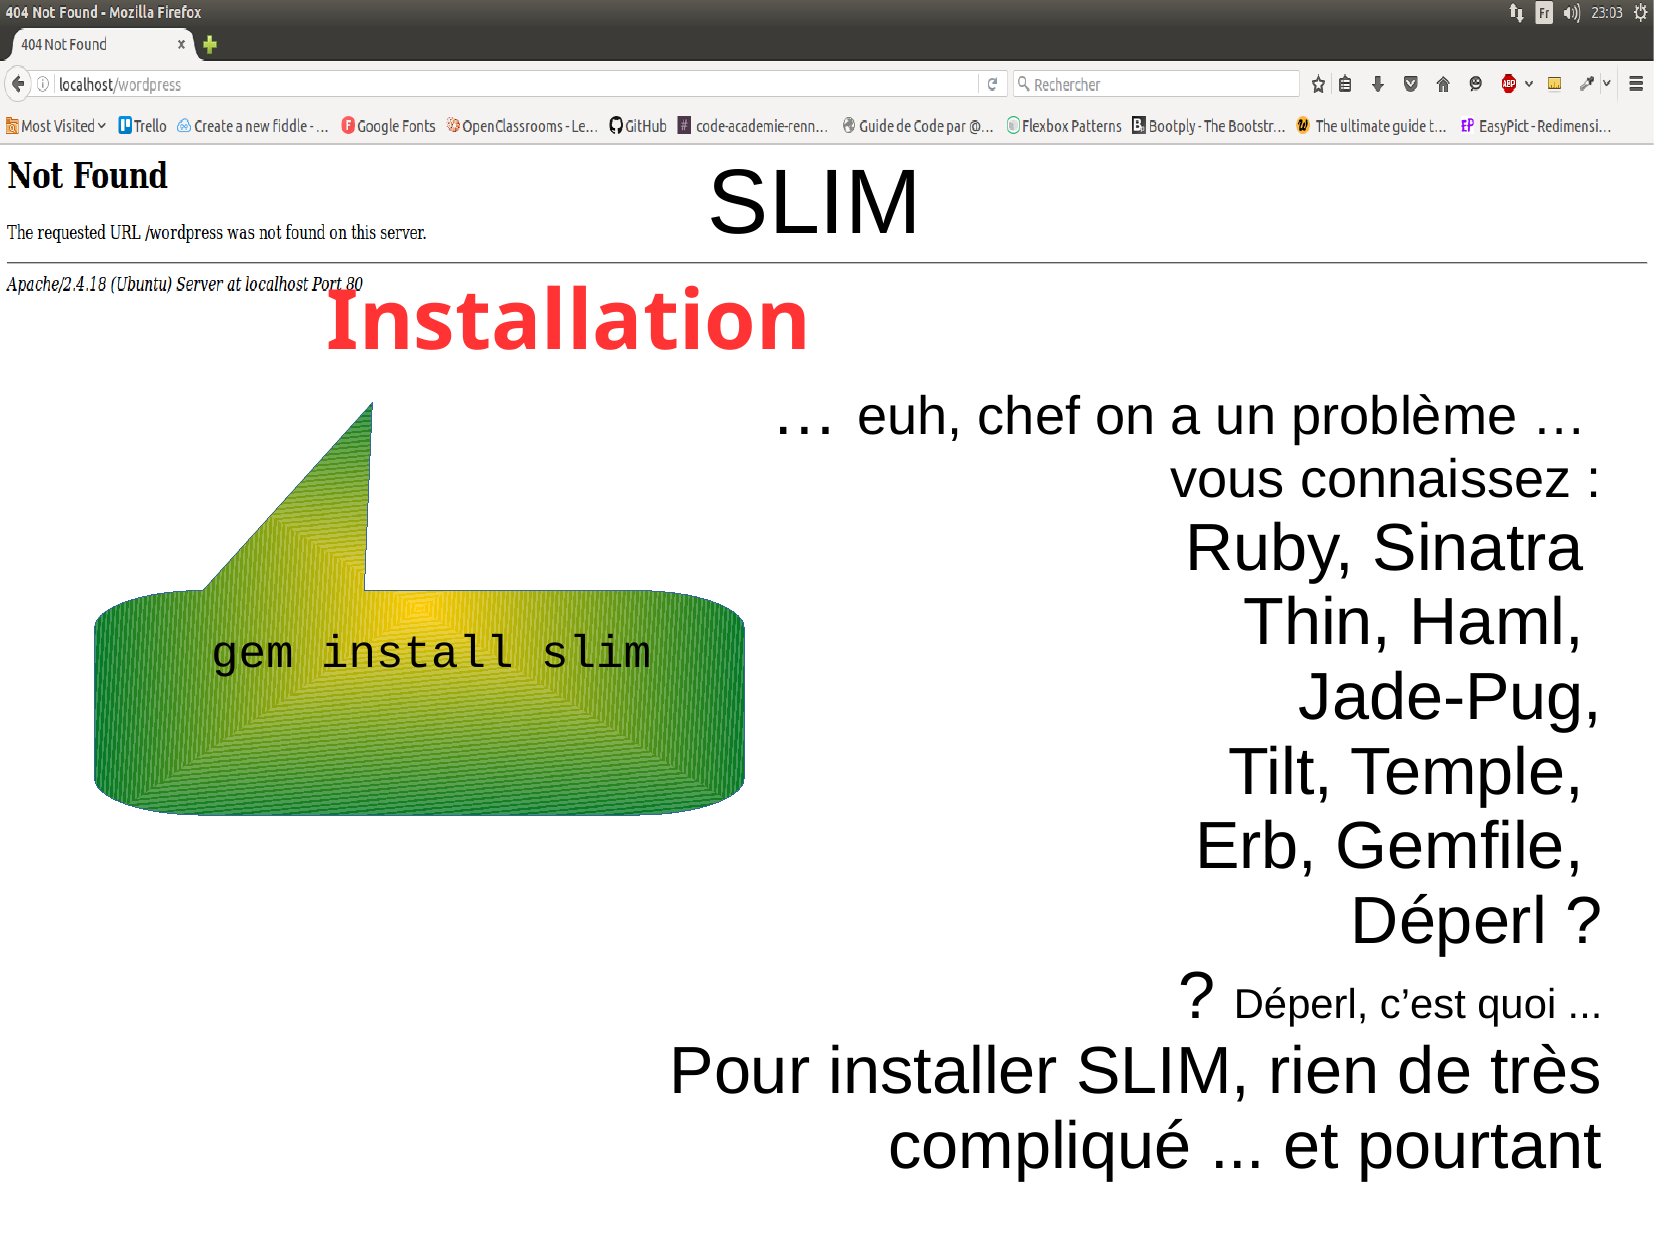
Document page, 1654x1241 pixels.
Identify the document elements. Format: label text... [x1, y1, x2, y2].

title SLIM [70, 118, 1560, 286]
text_box gem install slim [165, 566, 697, 745]
text_box [94, 592, 745, 816]
subtitle Installation … euh, chef on a un problème … vous connaissez : Ruby, Sinatra Thin, Haml, Jade-Pug, Tilt, Temple, Erb, Gemfile, Déperl ? ? Déperl, c’est quoi ... Pour installer SLIM, rien de très compliqué ... et pourtant [291, 263, 1603, 1241]
picture [0, 0, 1654, 1241]
text_box [224, 402, 373, 566]
